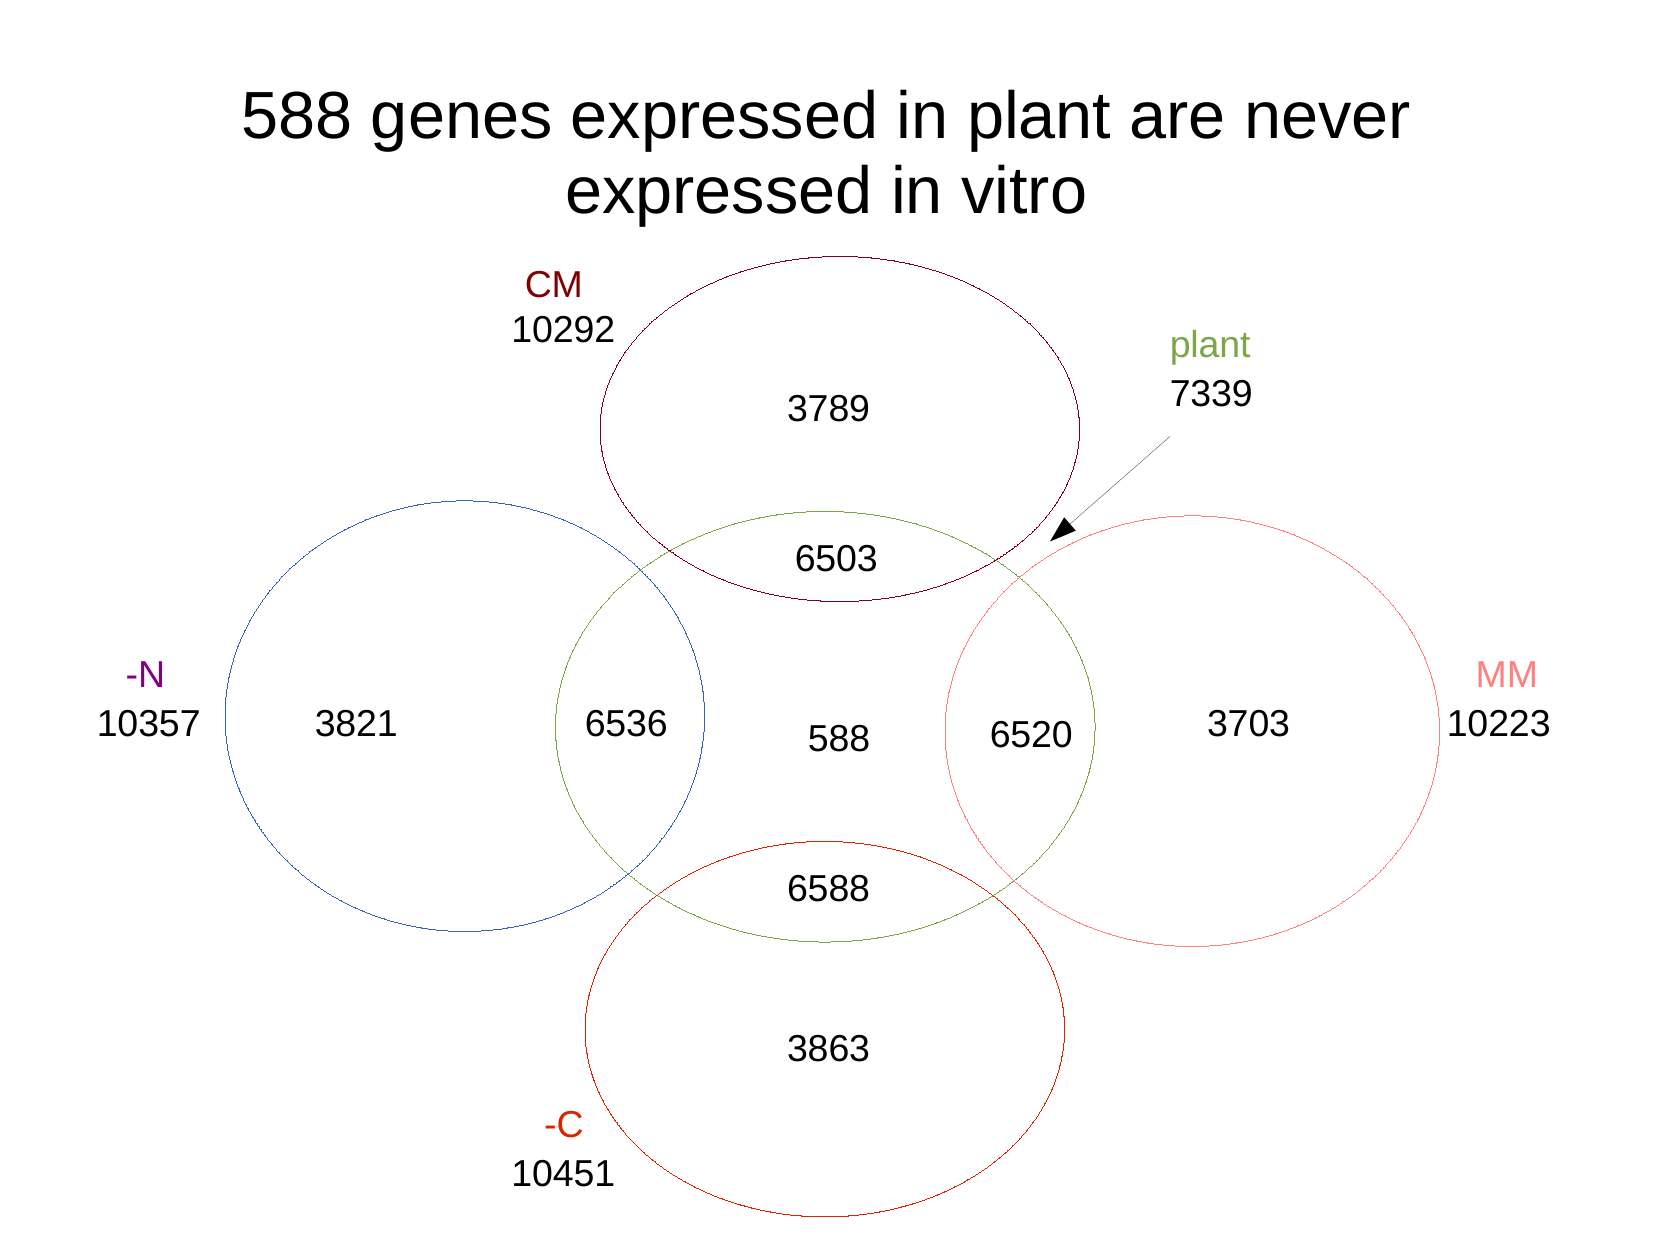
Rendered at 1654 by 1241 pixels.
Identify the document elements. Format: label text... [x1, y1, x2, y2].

text_box 7339 [1155, 398, 1291, 422]
text_box CM [510, 256, 616, 301]
title 588 genes expressed in plant are never expressed in vitro [82, 49, 1571, 257]
text_box 6520 [975, 706, 1111, 764]
text_box 10292 [480, 301, 631, 359]
text_box MM [1460, 646, 1576, 704]
text_box -N [110, 646, 181, 694]
text_box 10451 [478, 1144, 631, 1202]
text_box [225, 256, 1440, 1217]
text_box 3703 [1192, 694, 1321, 752]
text_box 3863 [772, 1020, 901, 1077]
text_box 6503 [780, 529, 916, 587]
text_box 10357 [30, 694, 216, 752]
text_box 588 [793, 709, 901, 767]
text_box -C [529, 1096, 599, 1144]
text_box 6536 [570, 694, 705, 752]
text_box plant [1155, 316, 1291, 398]
text_box 3821 [300, 694, 436, 752]
text_box 3789 [772, 379, 901, 437]
text_box 10223 [1437, 694, 1566, 752]
text_box 6588 [772, 859, 901, 917]
